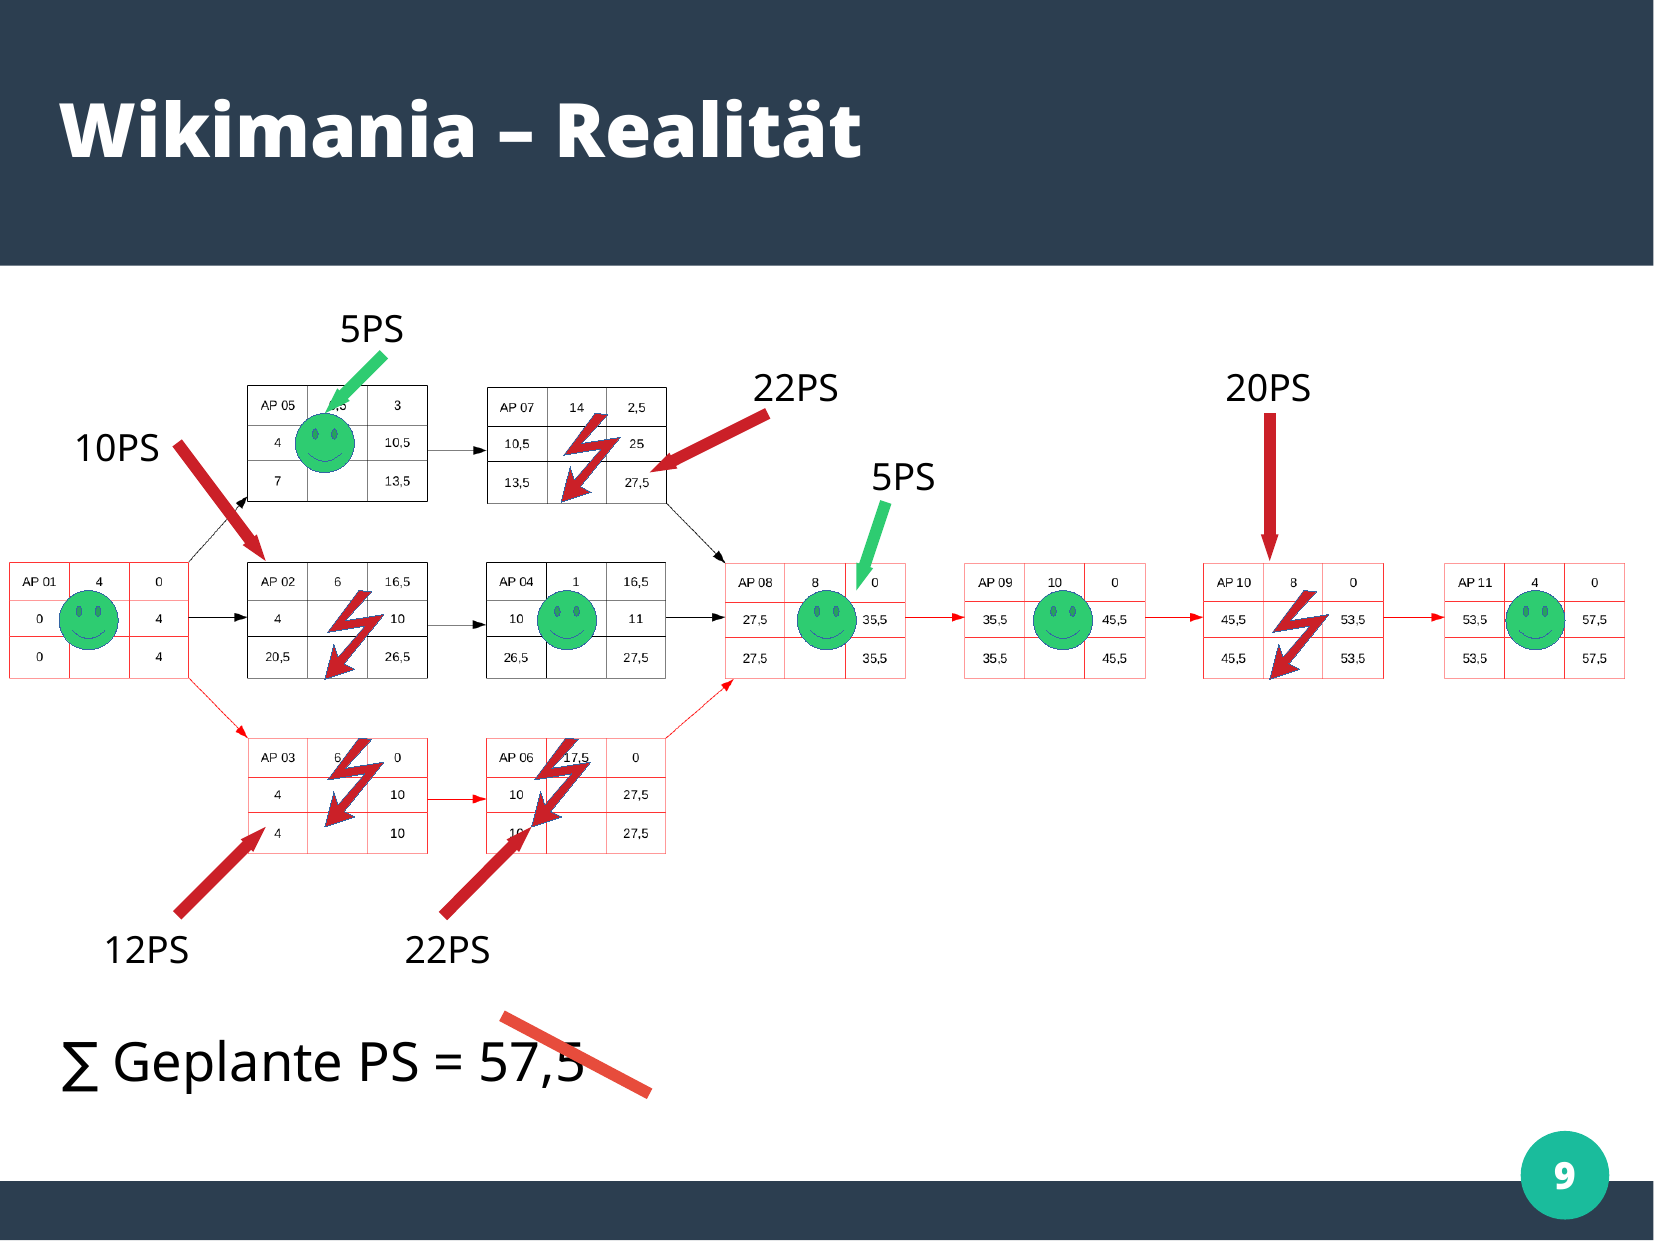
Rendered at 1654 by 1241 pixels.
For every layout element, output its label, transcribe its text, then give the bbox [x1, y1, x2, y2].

text_box 22PS [738, 354, 886, 413]
title Wikimania – Realität [59, 49, 1595, 207]
text_box ∑ Geplante PS = 57,5 [47, 1015, 635, 1094]
text_box 10PS [59, 414, 207, 473]
text_box 12PS [88, 916, 237, 975]
picture [9, 385, 1625, 854]
text_box [1269, 590, 1329, 680]
text_box [59, 590, 119, 650]
text_box [324, 590, 384, 680]
text_box 22PS [389, 916, 538, 975]
text_box [324, 738, 384, 827]
text_box [797, 590, 857, 650]
text_box [537, 590, 597, 650]
text_box [295, 413, 355, 473]
text_box [531, 738, 591, 827]
text_box [561, 413, 621, 503]
text_box 5PS [324, 295, 473, 354]
text_box ∑ Geplante PS = 57,5 [516, 1015, 697, 1094]
text_box 20PS [1210, 354, 1359, 413]
text_box [1505, 590, 1566, 650]
text_box [1033, 590, 1093, 650]
text_box 5PS [856, 442, 1004, 502]
